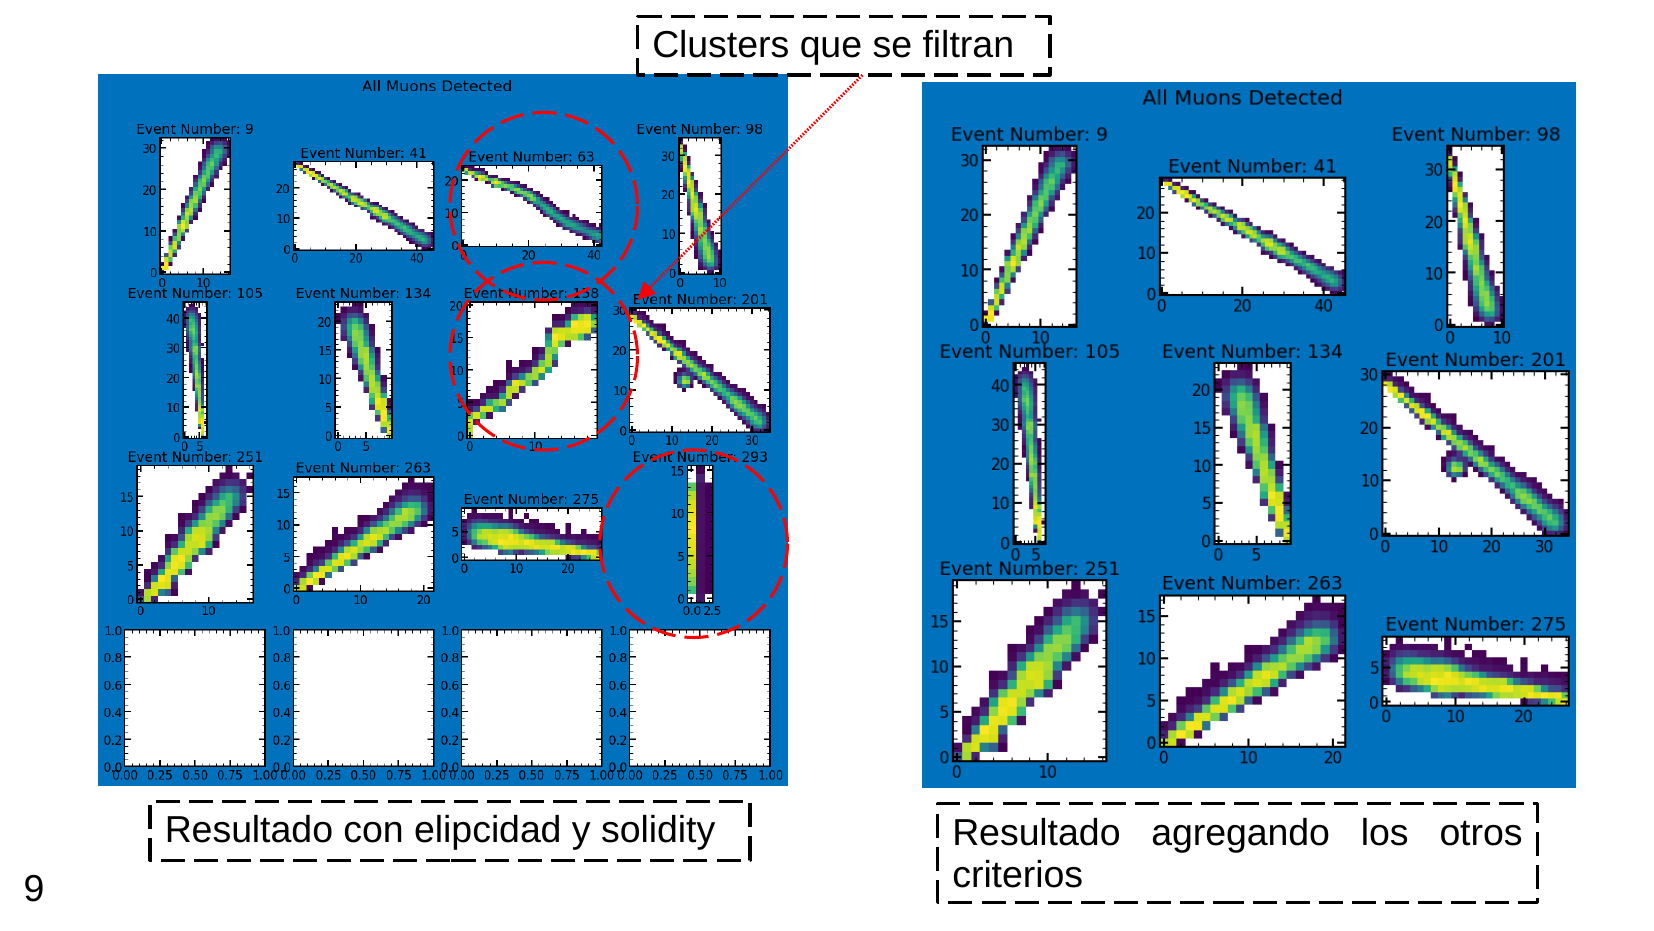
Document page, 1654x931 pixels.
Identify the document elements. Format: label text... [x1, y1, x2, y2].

text_box Resultado agregando los otros criterios [937, 803, 1538, 903]
text_box <number> [8, 860, 638, 931]
text_box [449, 112, 638, 451]
picture [922, 82, 1576, 788]
picture [98, 74, 788, 786]
text_box Resultado con elipcidad y solidity [150, 801, 751, 861]
text_box Clusters que se filtran [637, 16, 1051, 76]
text_box [599, 449, 788, 638]
